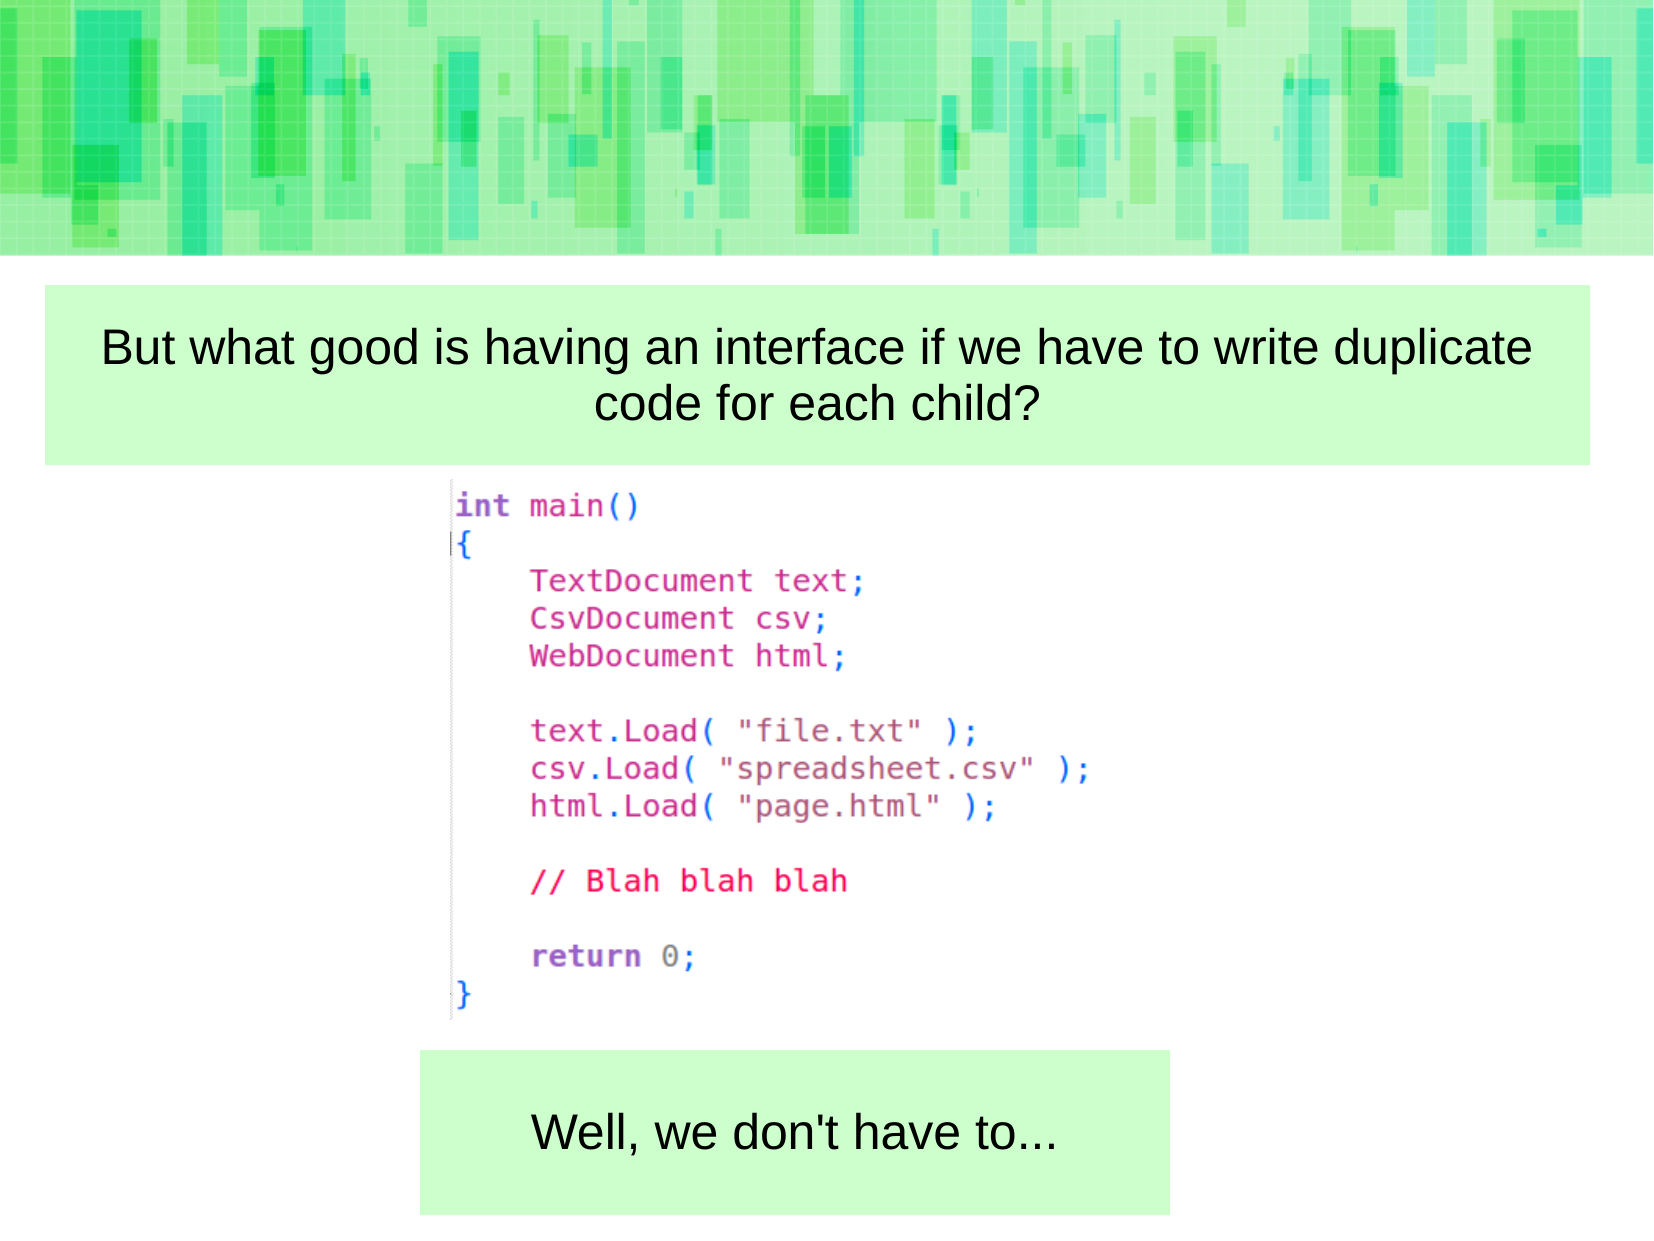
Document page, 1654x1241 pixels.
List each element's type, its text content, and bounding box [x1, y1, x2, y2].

text_box But what good is having an interface if we have to write duplicate code for each child? [45, 285, 1591, 466]
text_box Well, we don't have to... [420, 1050, 1171, 1216]
picture [0, 0, 1654, 1241]
